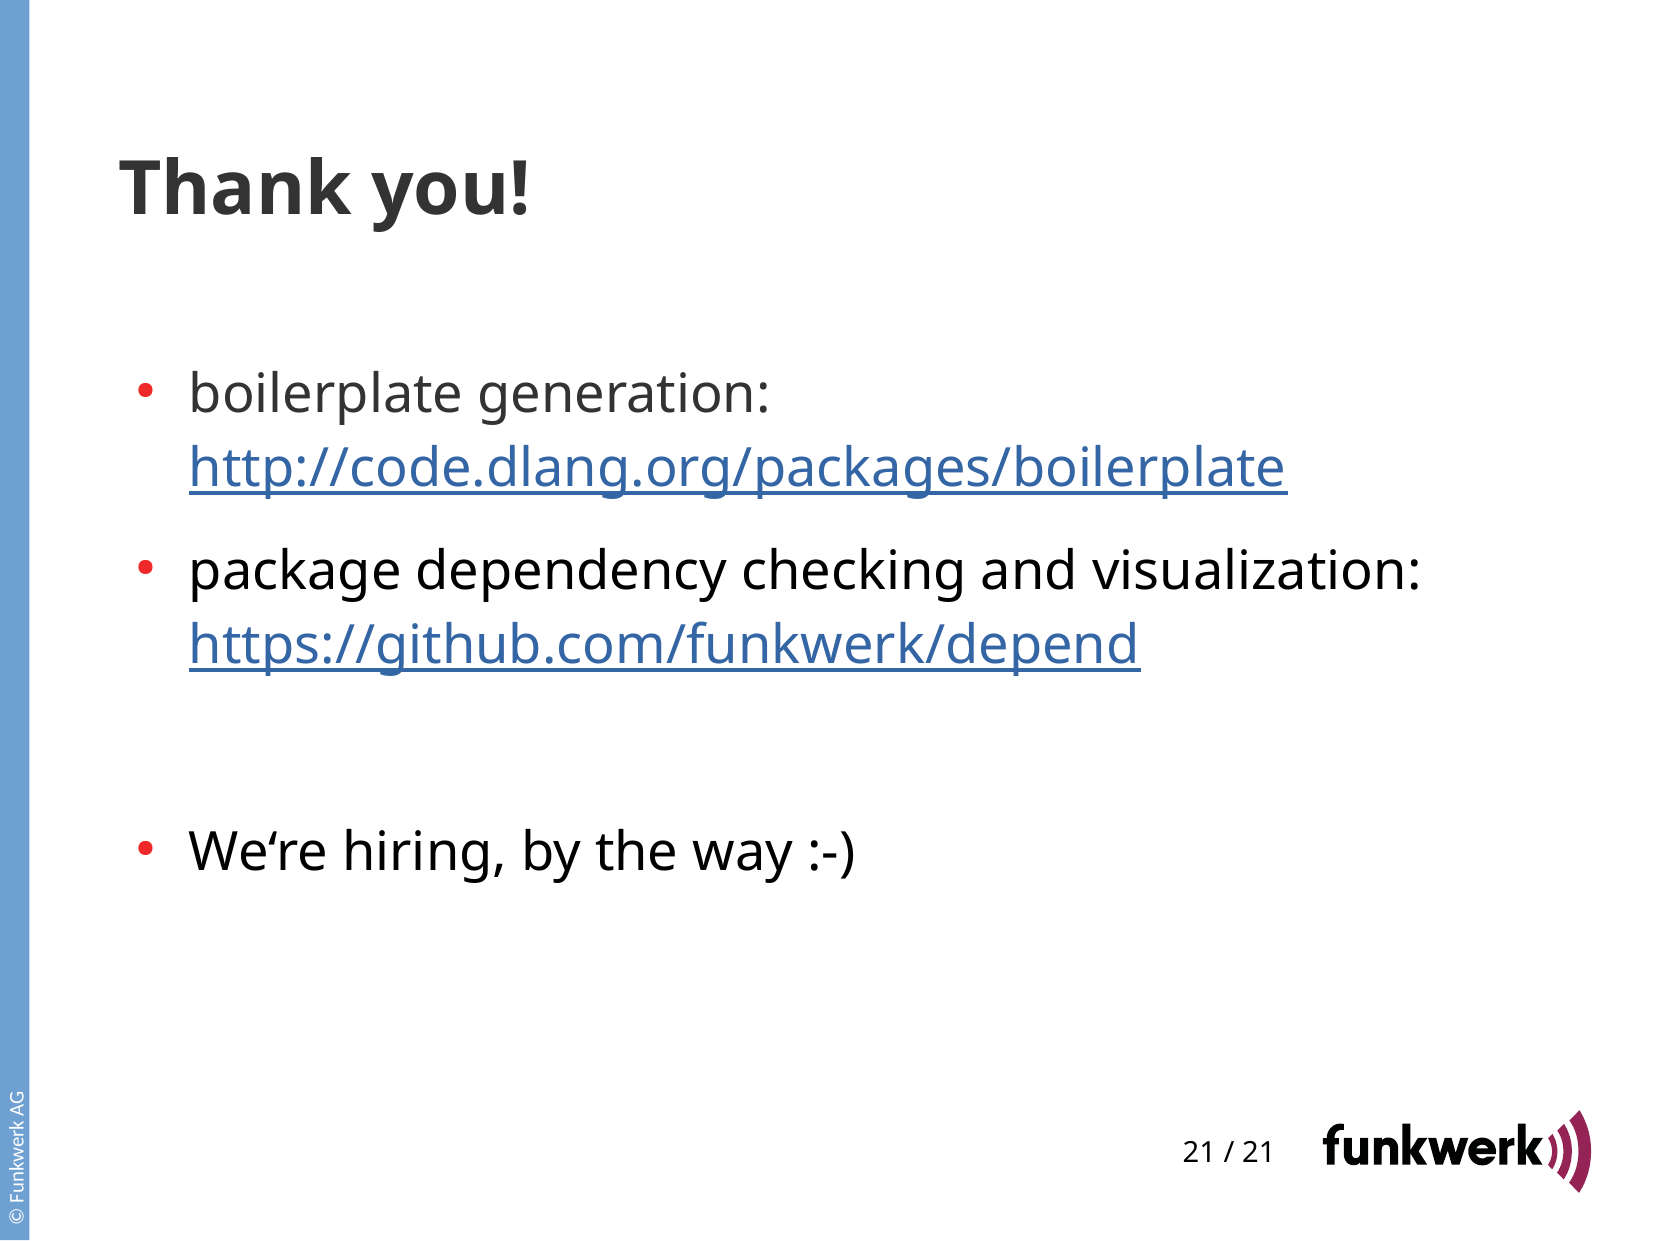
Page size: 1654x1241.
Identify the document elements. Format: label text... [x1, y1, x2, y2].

list boilerplate generation: http://code.dlang.org/packages/boilerplate package dependency checking and visualization: https://github.com/funkwerk/depend We‘re hiring, by the way :-) [118, 354, 1536, 1074]
title Thank you! [118, 49, 1571, 237]
